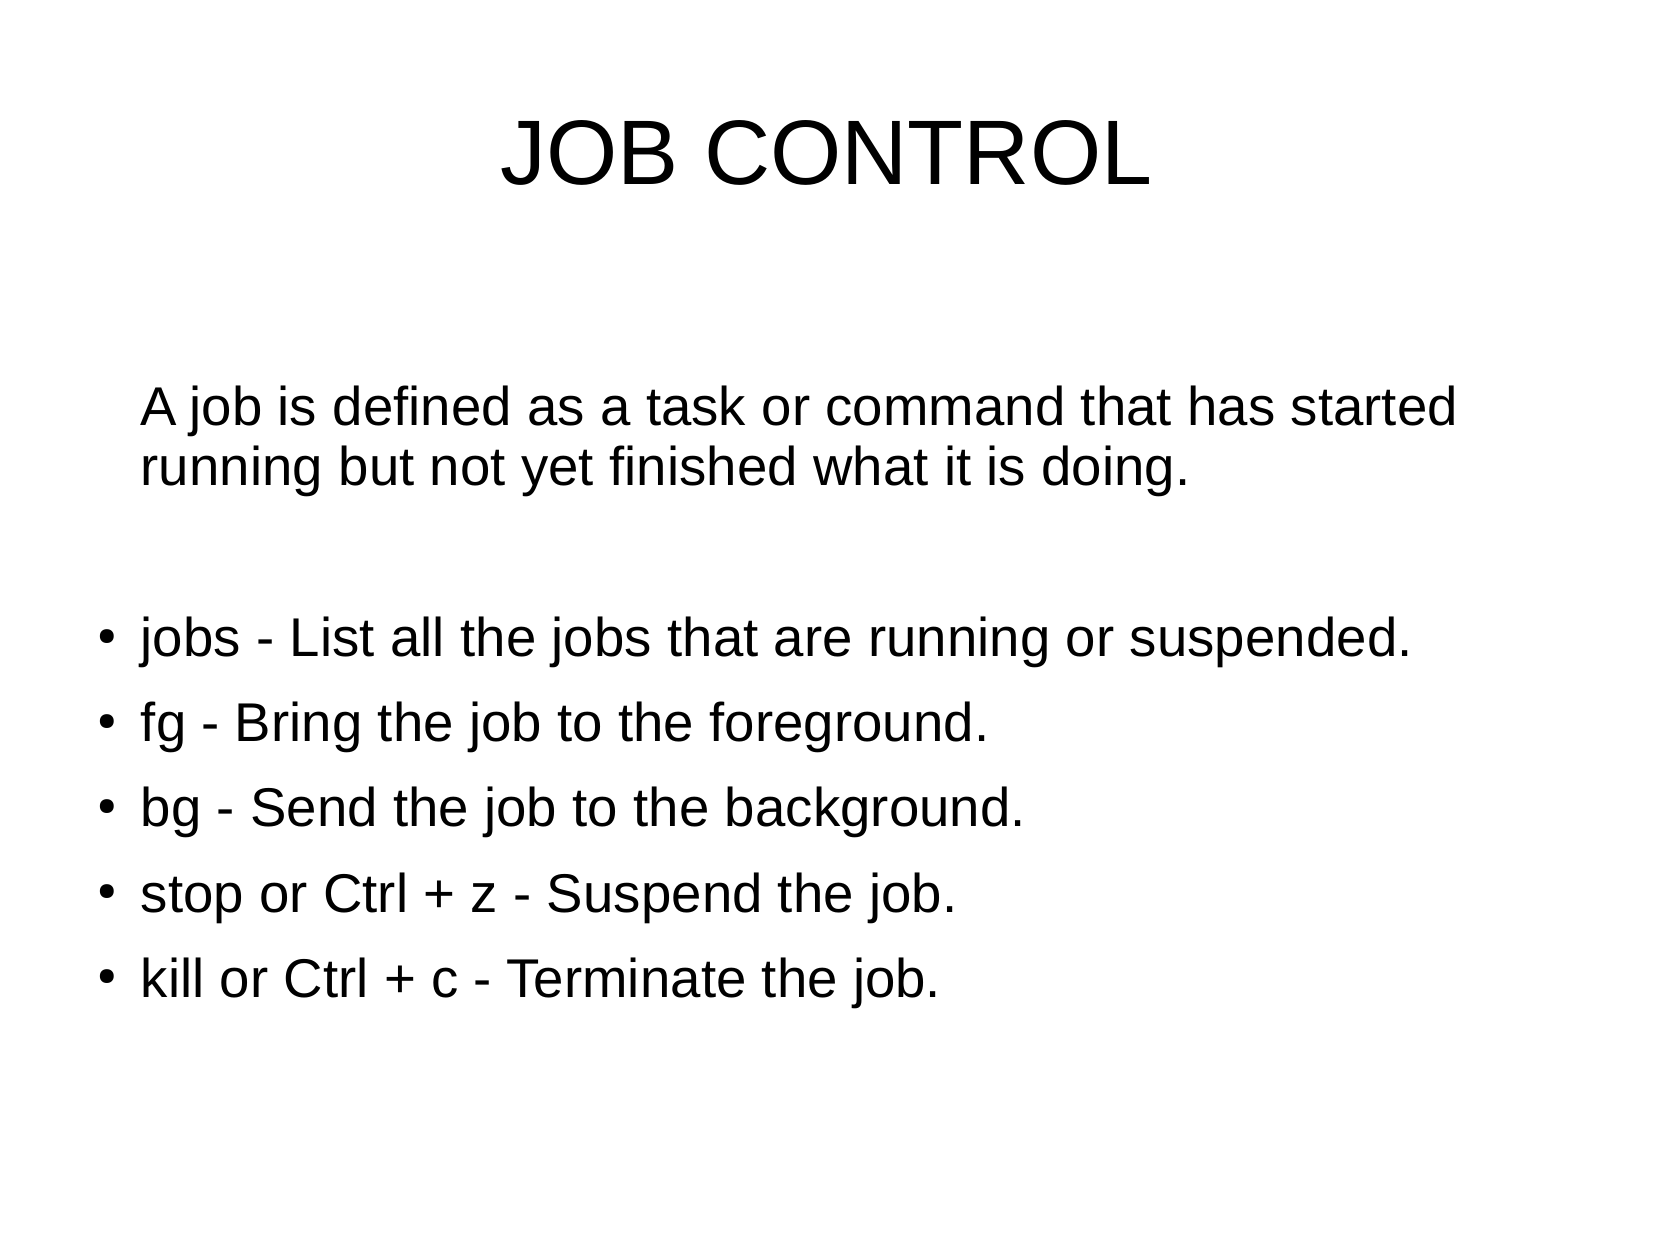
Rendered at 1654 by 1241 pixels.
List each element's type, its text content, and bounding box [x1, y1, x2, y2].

list A job is defined as a task or command that has started running but not yet finished what it is doing. jobs - List all the jobs that are running or suspended. fg - Bring the job to the foreground. bg - Send the job to the background. stop or Ctrl + z - Suspend the job. kill or Ctrl + c - Terminate the job. [82, 290, 1571, 1010]
title JOB CONTROL [82, 49, 1571, 257]
